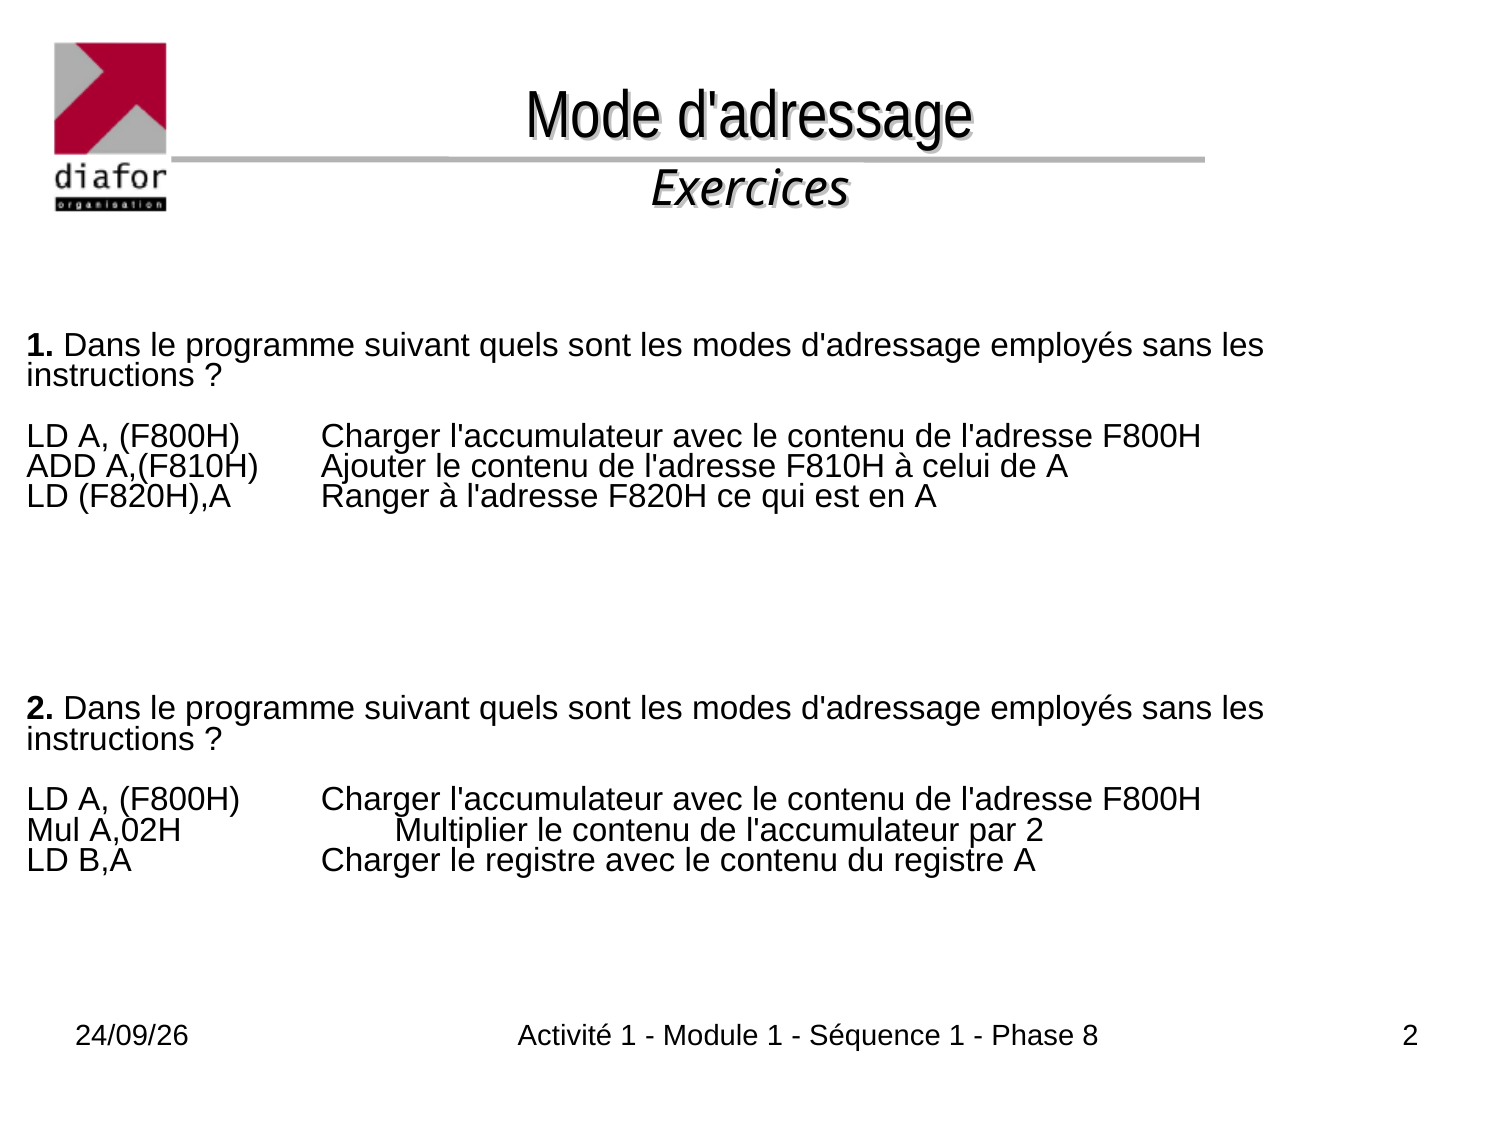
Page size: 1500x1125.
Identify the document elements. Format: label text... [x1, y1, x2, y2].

text_box 1. Dans le programme suivant quels sont les modes d'adressage employés sans les instructions ? LD A, (F800H) Charger l'accumulateur avec le contenu de l'adresse F800H ADD A,(F810H) Ajouter le contenu de l'adresse F810H à celui de A LD (F820H),A Ranger à l'adresse F820H ce qui est en A 2. Dans le programme suivant quels sont les modes d'adressage employés sans les instructions ? LD A, (F800H) Charger l'accumulateur avec le contenu de l'adresse F800H Mul A,02H Multiplier le contenu de l'accumulateur par 2 LD B,A Charger le registre avec le contenu du registre A [11, 324, 1487, 825]
title Mode d'adressage Exercices [75, 45, 1426, 250]
picture [53, 42, 168, 213]
